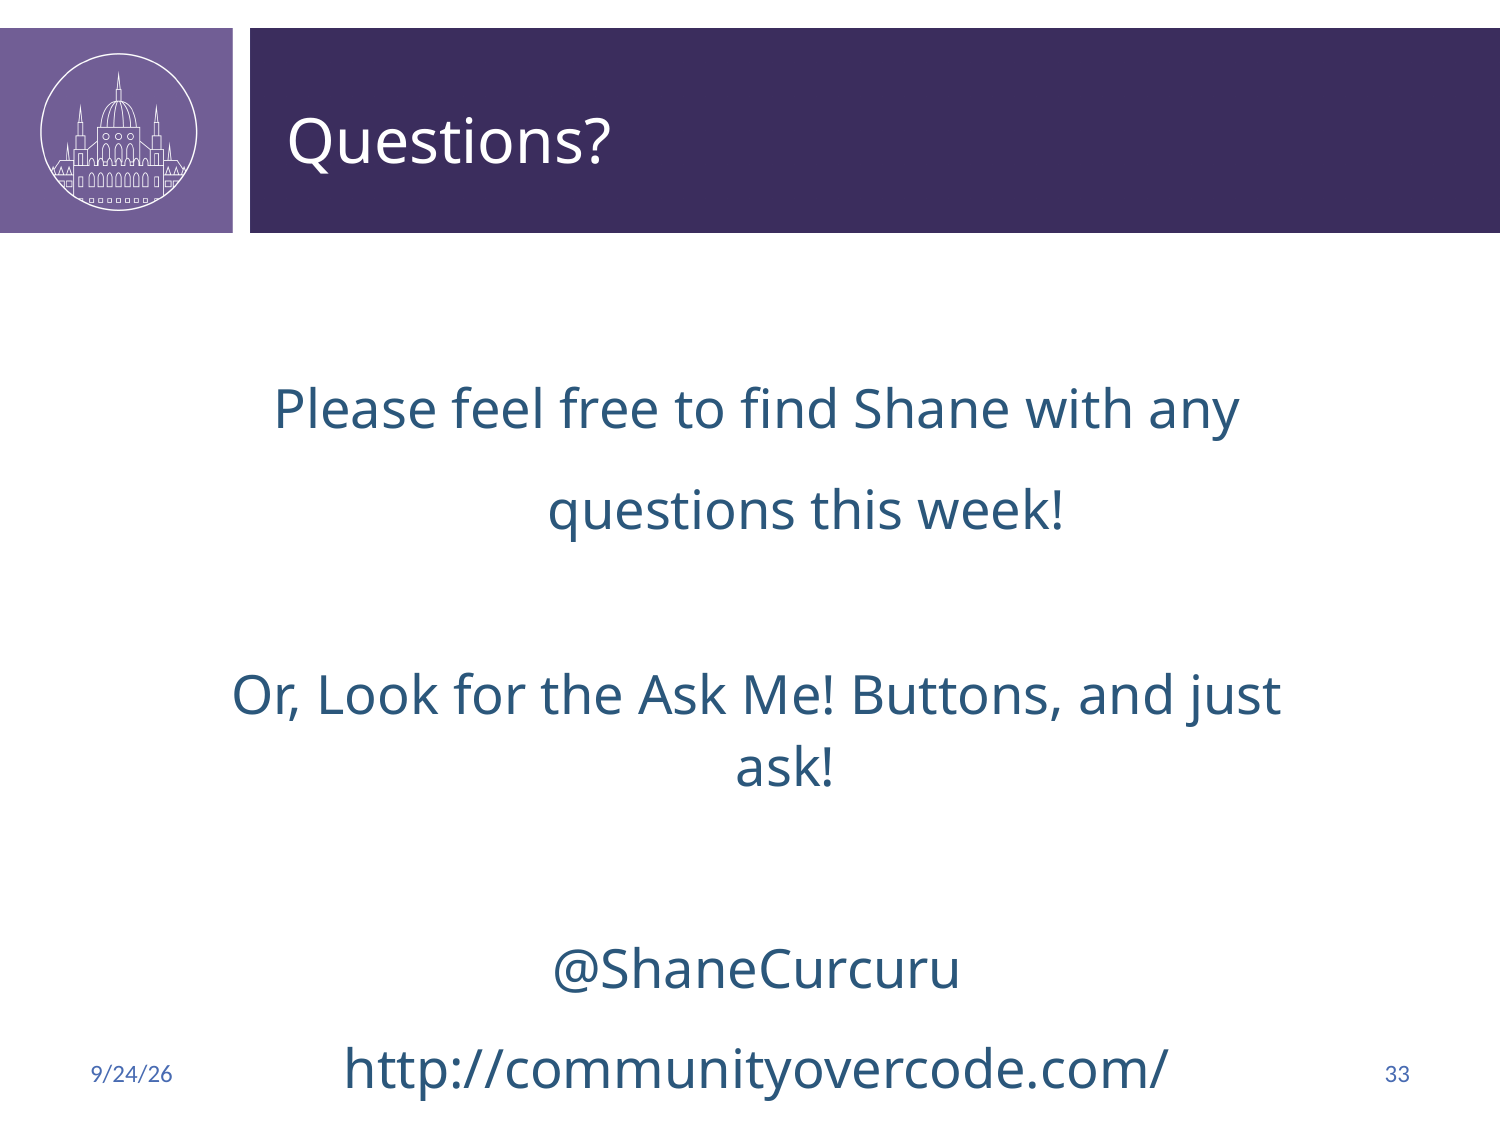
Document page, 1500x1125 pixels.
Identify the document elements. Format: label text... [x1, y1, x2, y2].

slide_number <number> [1074, 1042, 1425, 1103]
footer [512, 1042, 988, 1103]
title Questions? [271, 45, 1468, 233]
slide_number 11/17/14 [75, 1042, 425, 1103]
picture [0, 28, 1500, 233]
list Please feel free to find Shane with any questions this week! Or, Look for the Ask Me! Buttons, and just ask! @ShaneCurcuru http://communityovercode.com/ [180, 360, 1336, 885]
